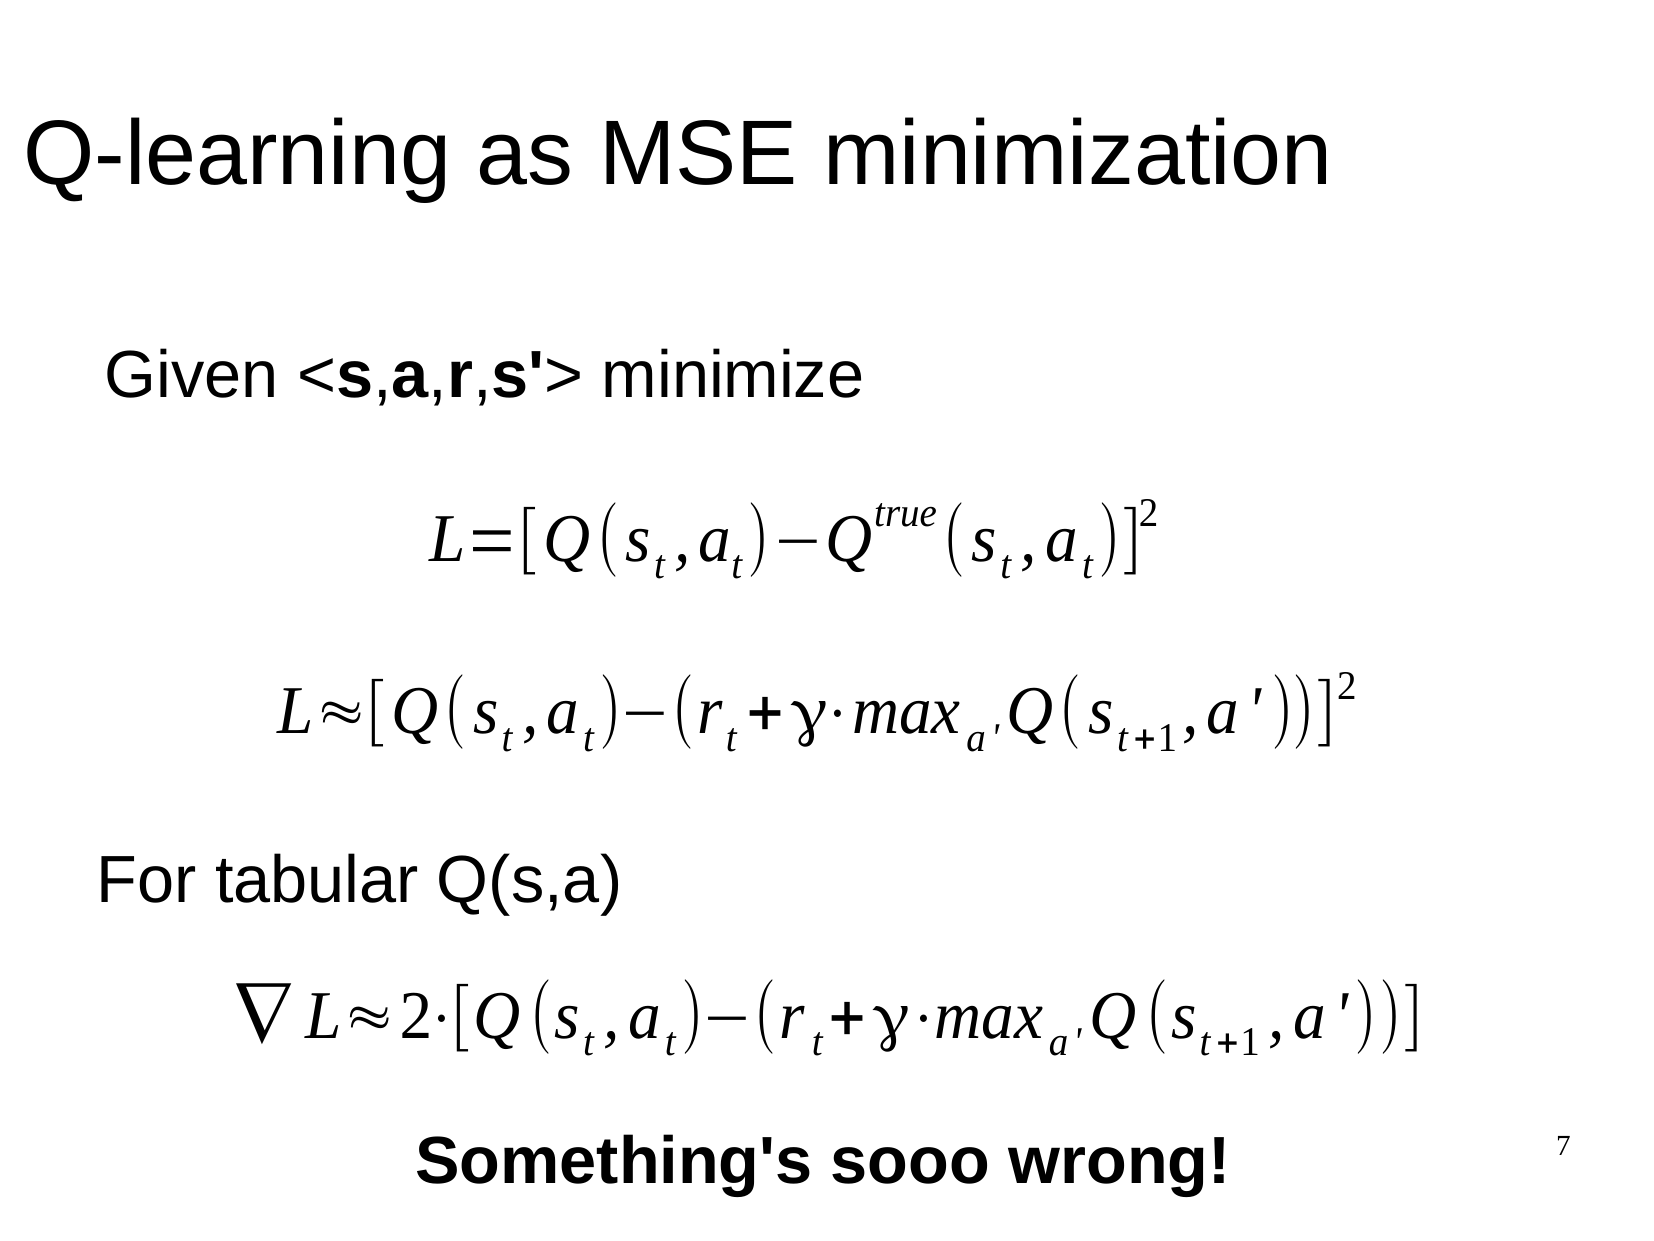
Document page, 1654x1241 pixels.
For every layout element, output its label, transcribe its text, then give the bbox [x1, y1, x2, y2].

chart [215, 974, 1436, 1063]
text_box Something's sooo wrong! [379, 1123, 1305, 1198]
text_box Given <s,a,r,s'> minimize [69, 337, 1047, 413]
chart [257, 661, 1371, 758]
chart [409, 488, 1174, 586]
text_box For tabular Q(s,a) [61, 841, 1039, 917]
title Q-learning as MSE minimization [23, 49, 1512, 257]
